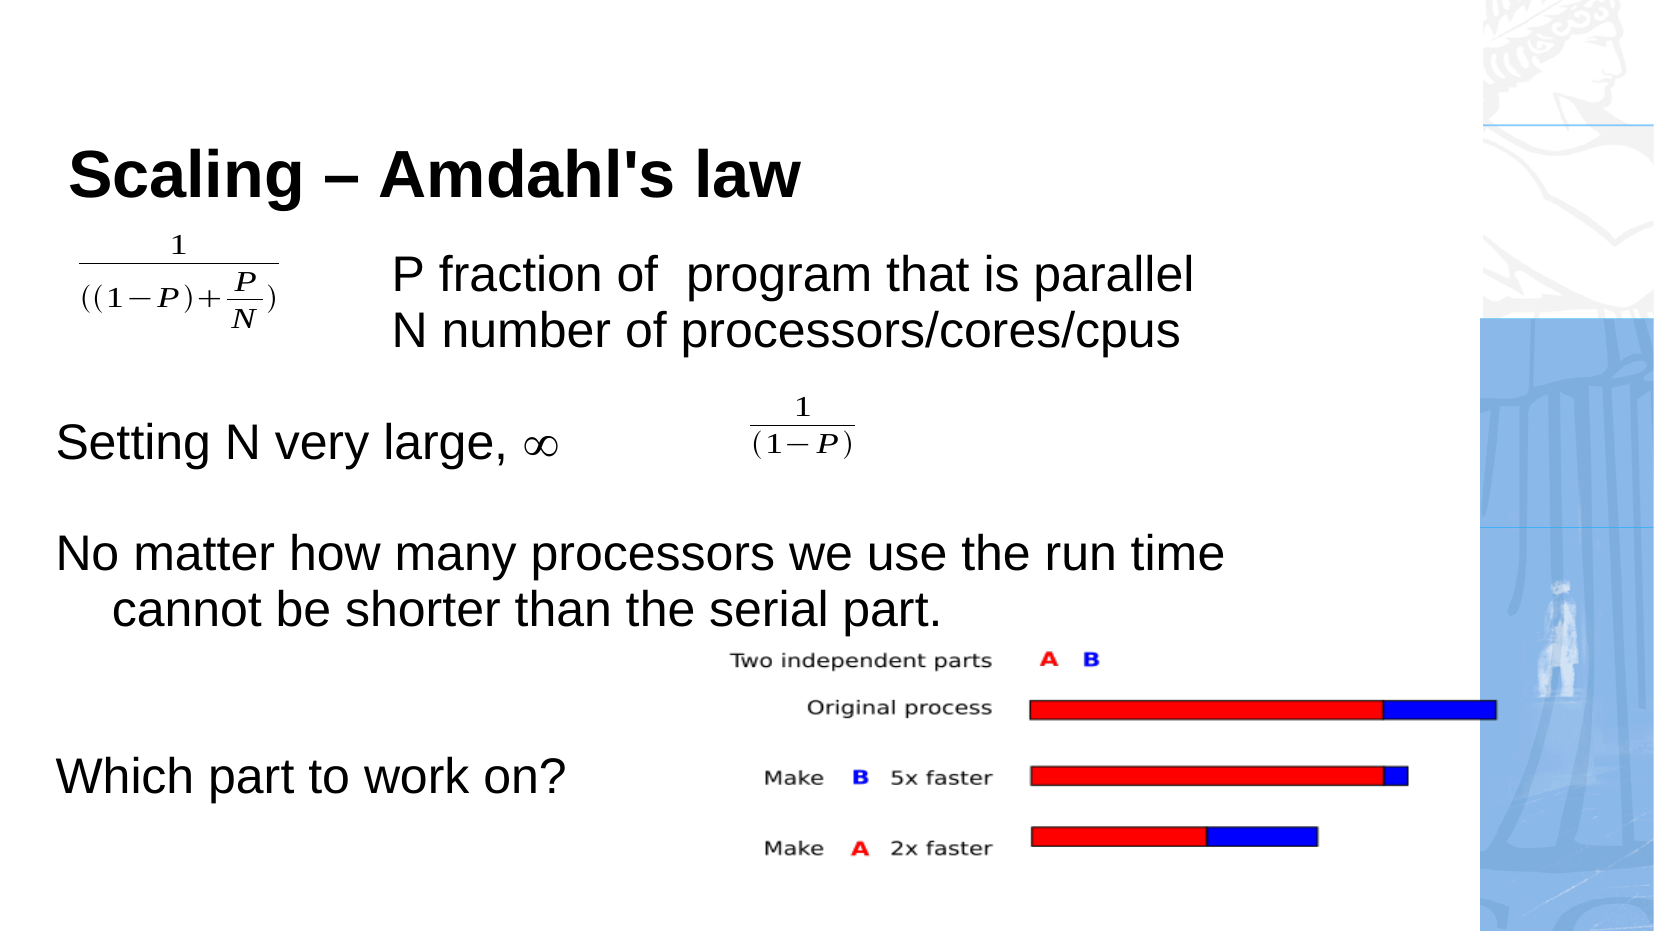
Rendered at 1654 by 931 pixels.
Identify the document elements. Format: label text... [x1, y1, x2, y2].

text_box P fraction of program that is parallel N number of processors/cores/cpus Setting N very large,  No matter how many processors we use the run time cannot be shorter than the serial part. Which part to work on? [40, 239, 1344, 812]
chart [71, 228, 287, 334]
chart [742, 390, 863, 461]
text_box Scaling – Amdahl's law [51, 96, 1444, 252]
picture [0, 0, 1654, 931]
